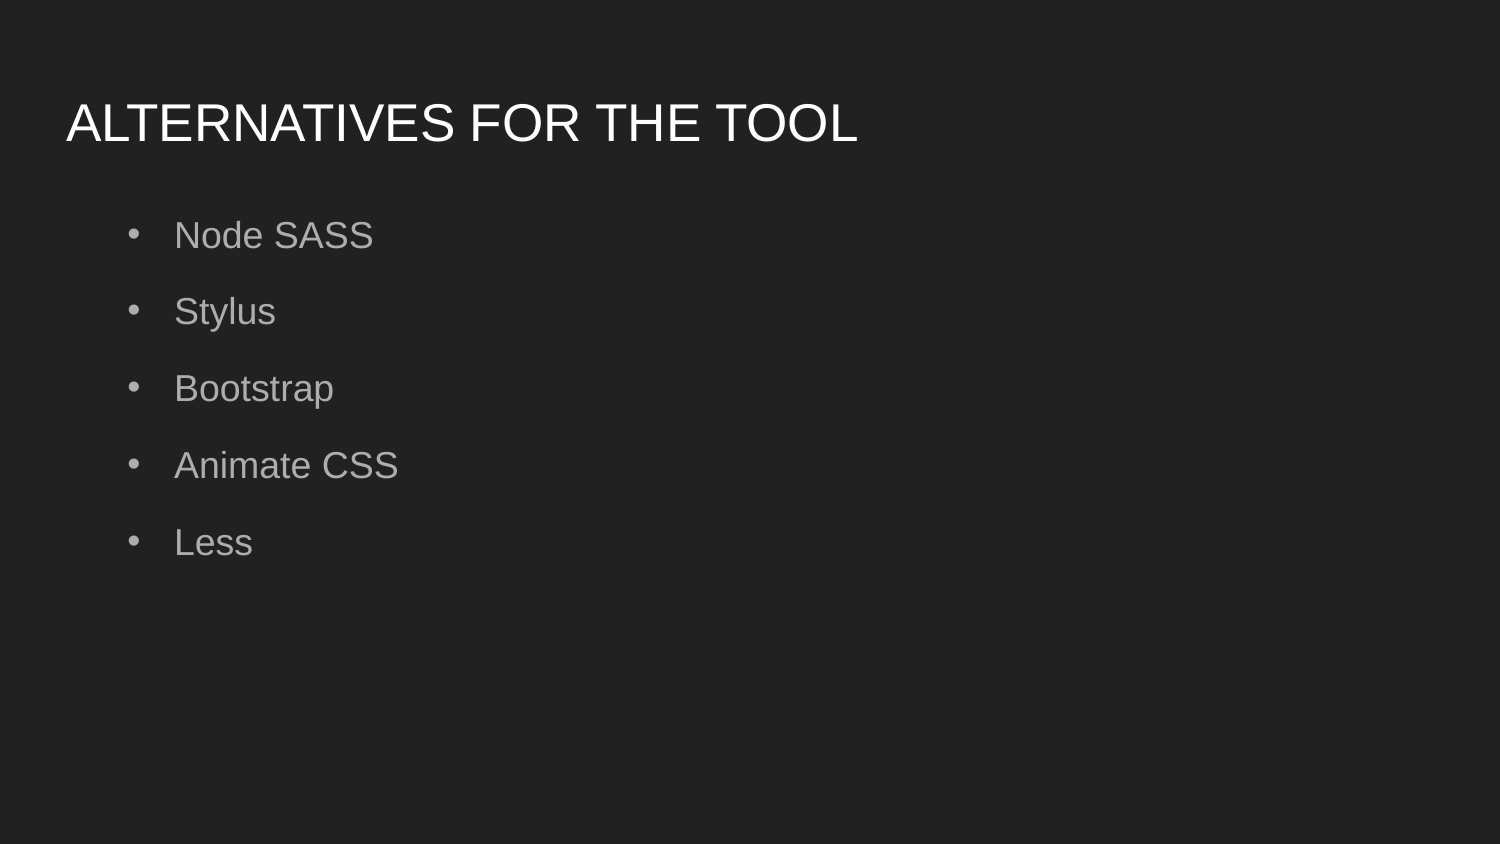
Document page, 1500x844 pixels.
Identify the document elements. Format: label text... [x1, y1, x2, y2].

title ALTERNATIVES FOR THE TOOL [51, 72, 1449, 167]
list Node SASS Stylus Bootstrap Animate CSS Less [112, 189, 1449, 750]
